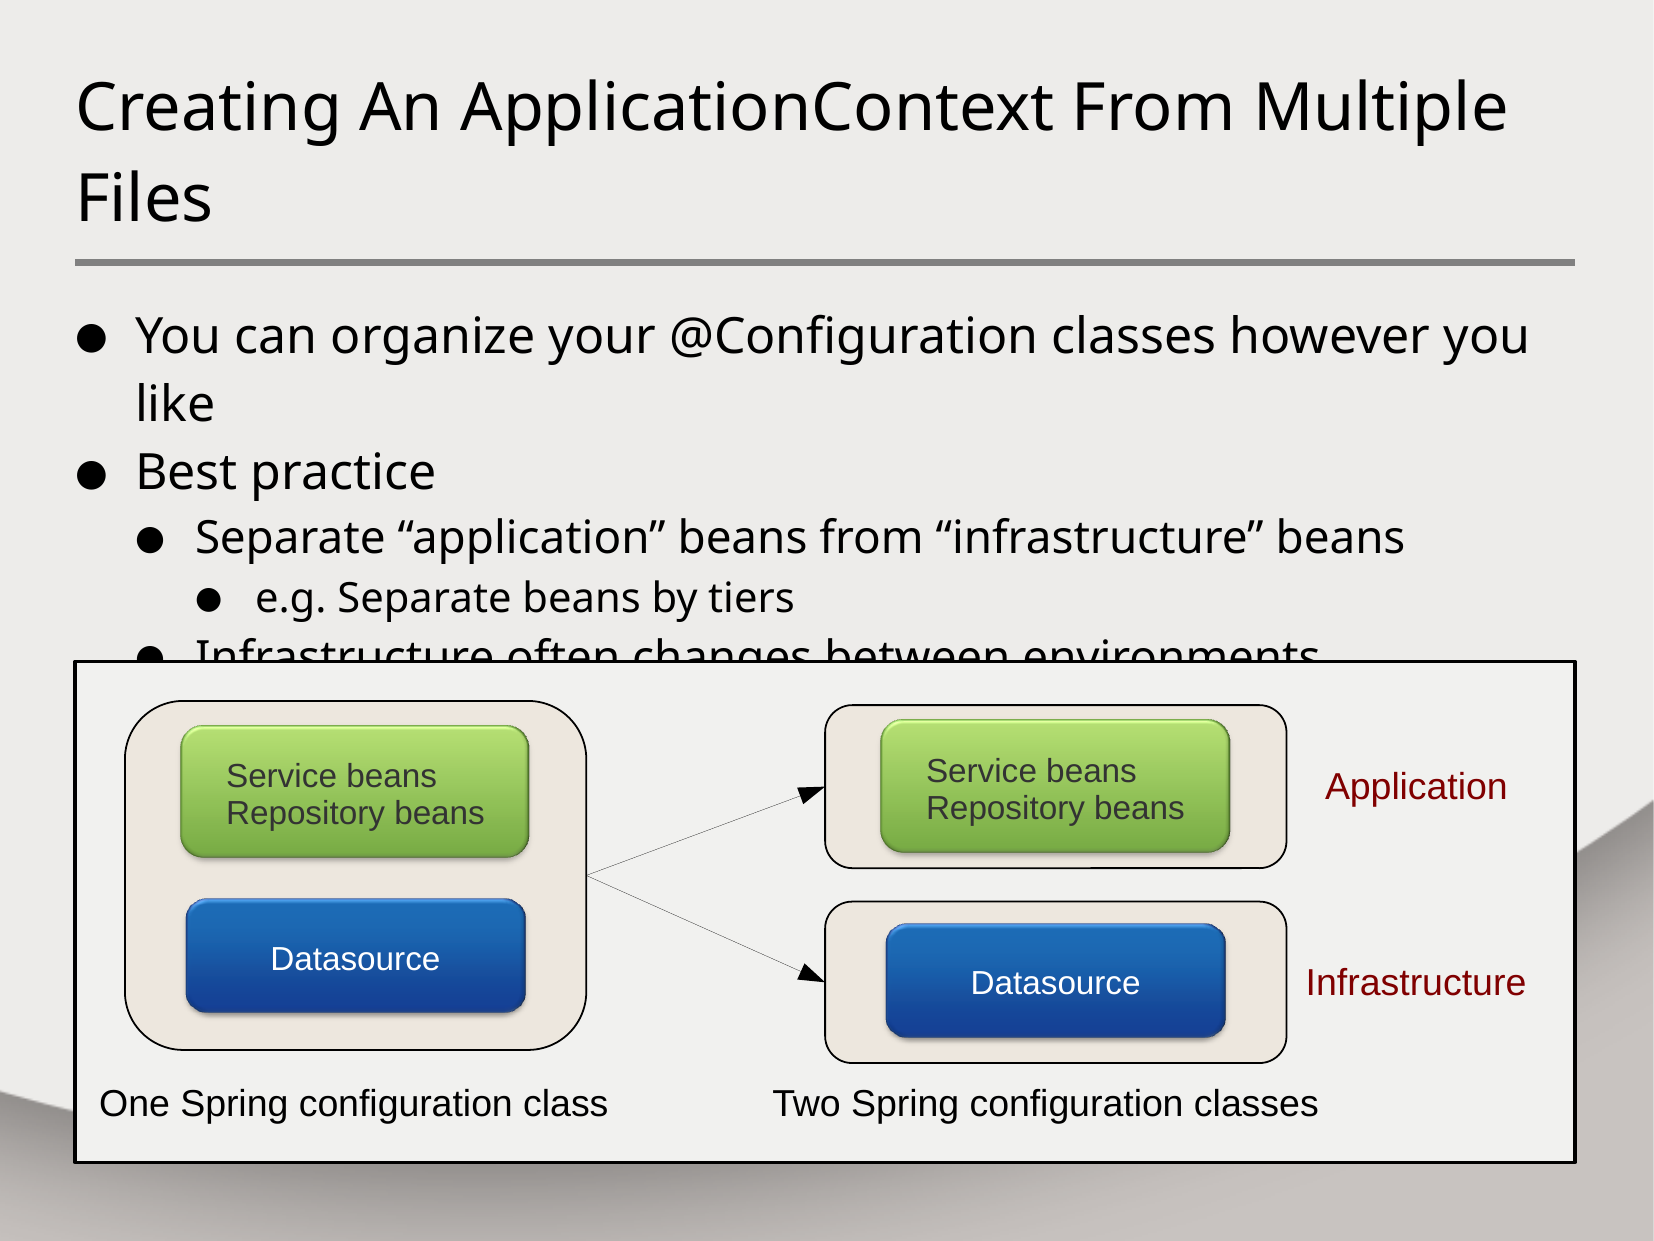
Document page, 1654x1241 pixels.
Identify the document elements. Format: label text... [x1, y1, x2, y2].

title Creating An ApplicationContext From Multiple Files [75, 75, 1576, 226]
text_box Application [1273, 765, 1560, 808]
list You can organize your @Configuration classes however you like Best practice Separate “application” beans from “infrastructure” beans e.g. Separate beans by tiers Infrastructure often changes between environments [75, 300, 1576, 661]
text_box [75, 661, 1576, 1163]
text_box Two Spring configuration classes [772, 1082, 1400, 1134]
text_box One Spring configuration class [99, 1082, 644, 1134]
text_box Infrastructure [1273, 961, 1559, 1004]
picture [0, 0, 1654, 1241]
